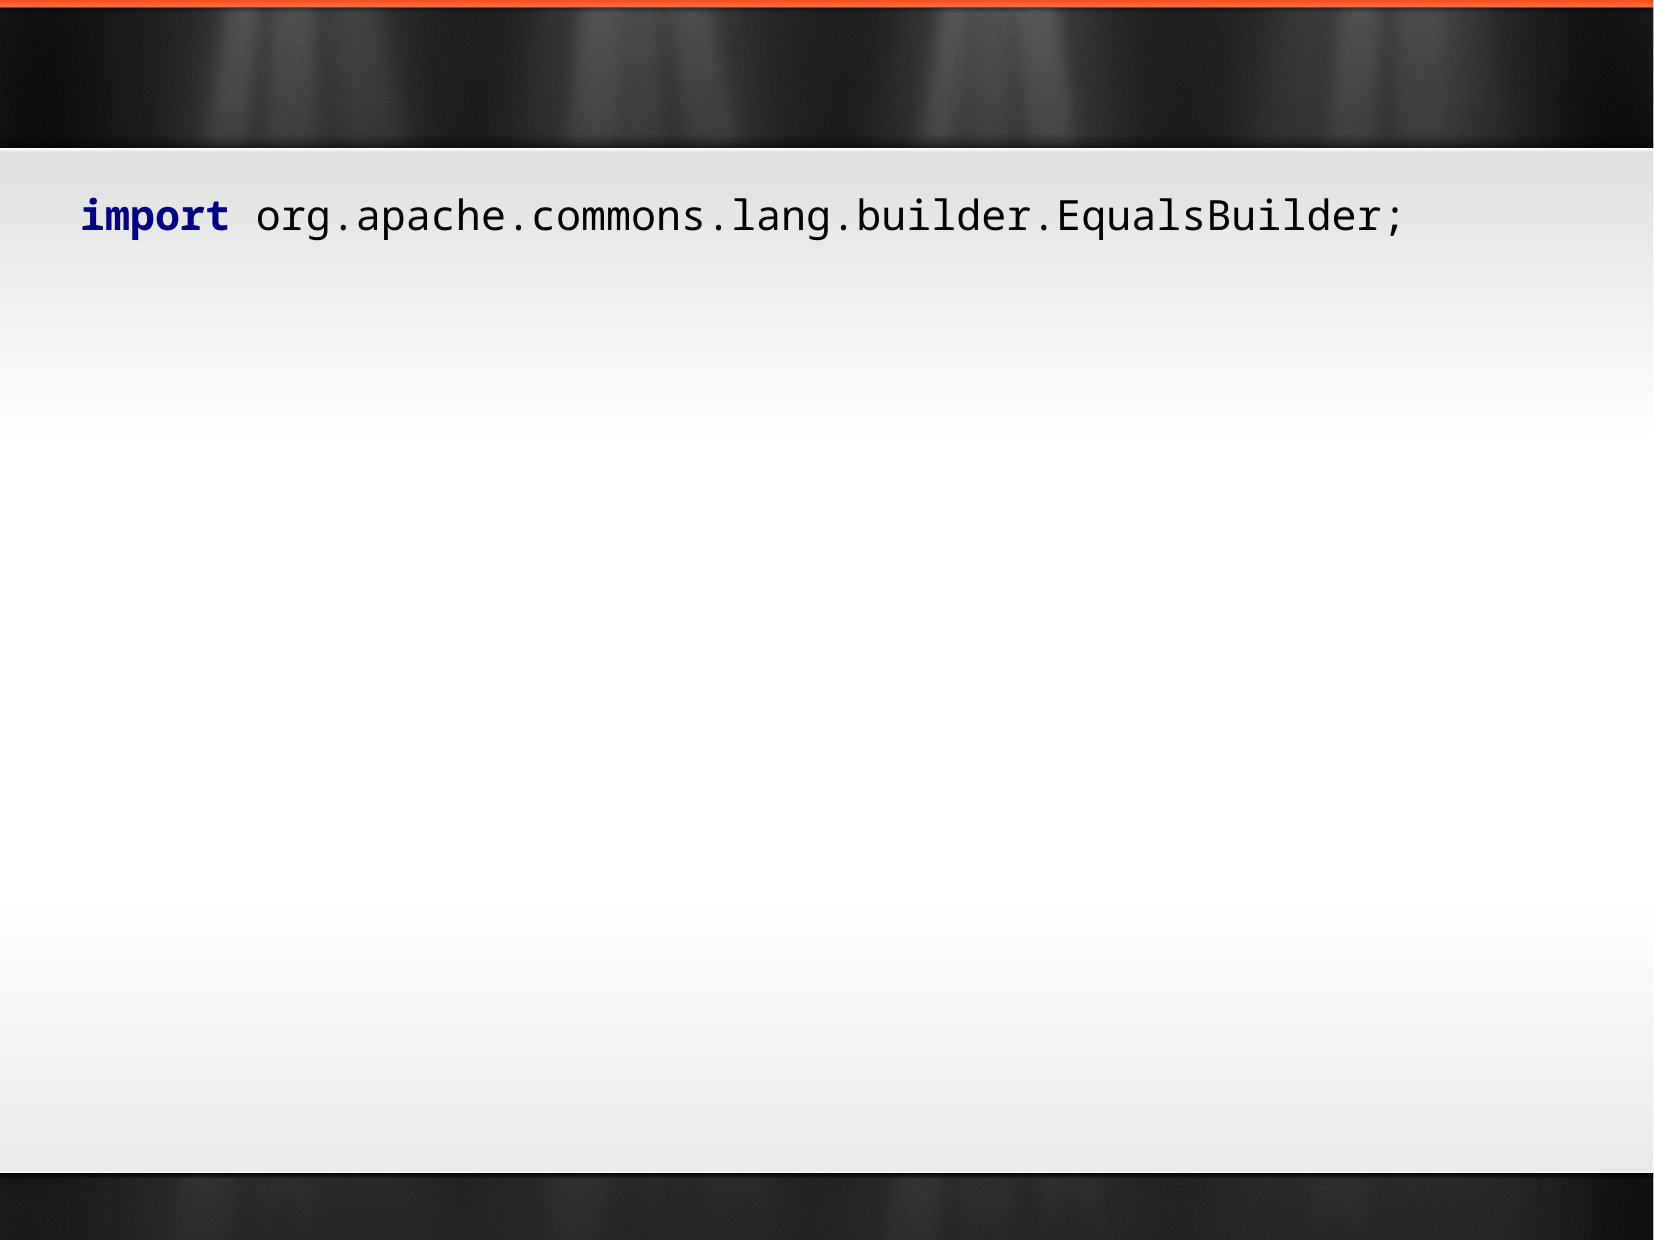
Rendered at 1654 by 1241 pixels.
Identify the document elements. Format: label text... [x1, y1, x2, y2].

subtitle import org.apache.commons.lang.builder.EqualsBuilder; [80, 185, 1654, 1160]
picture [0, 0, 1654, 1240]
